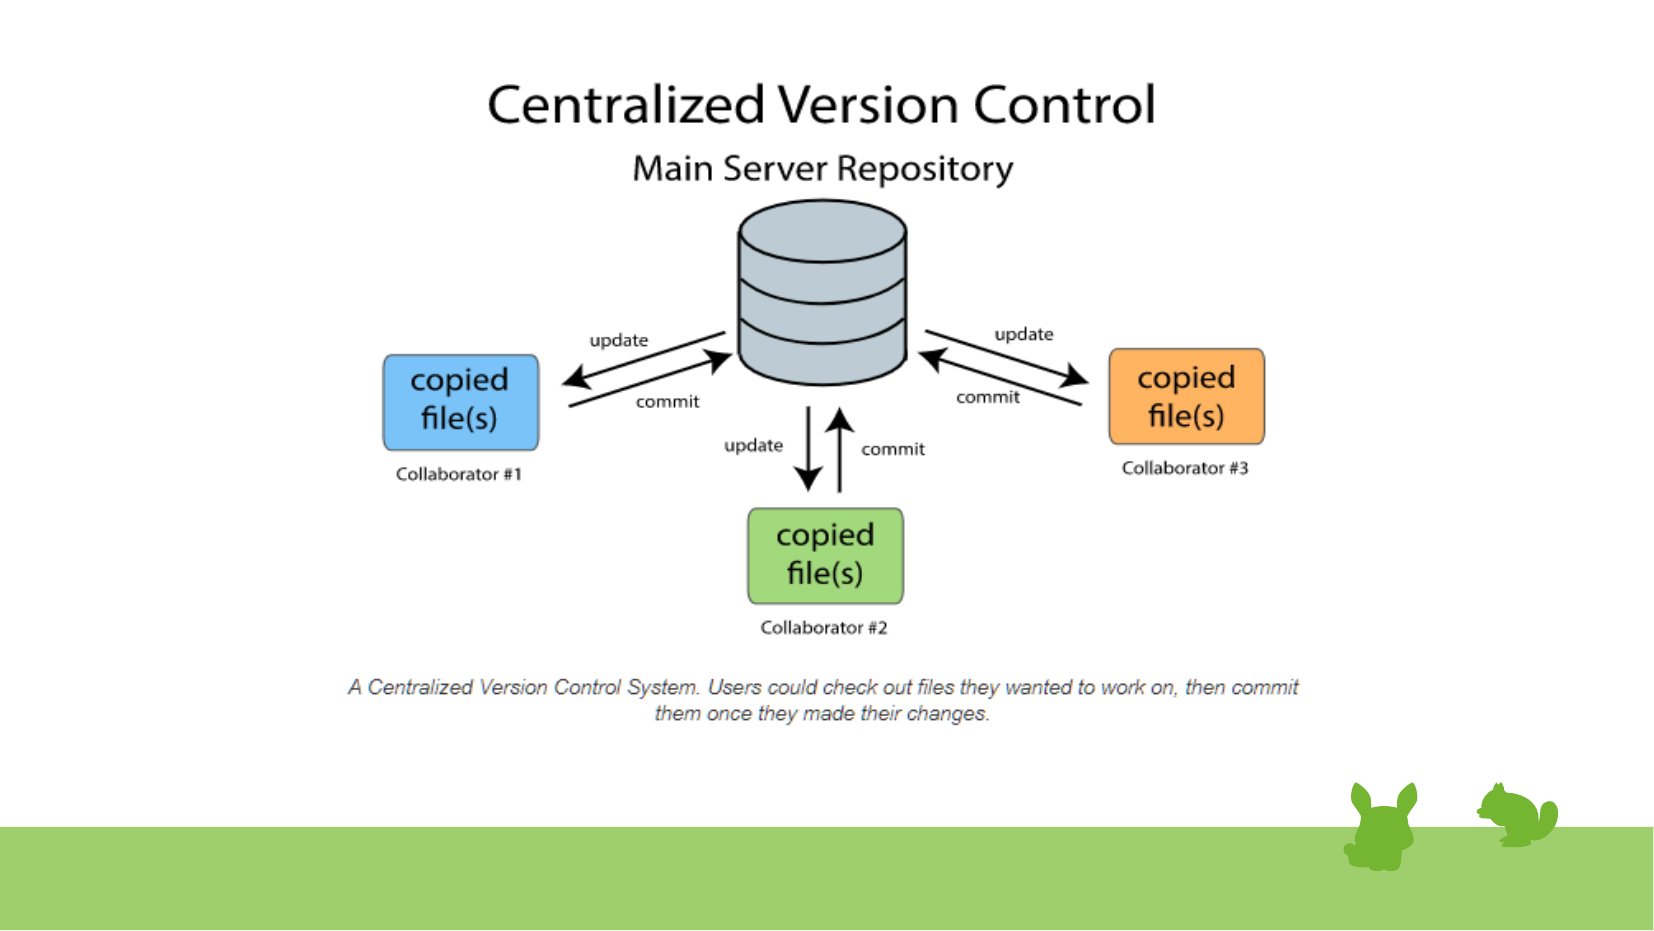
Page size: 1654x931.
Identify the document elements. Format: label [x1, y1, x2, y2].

picture [262, 37, 1419, 739]
